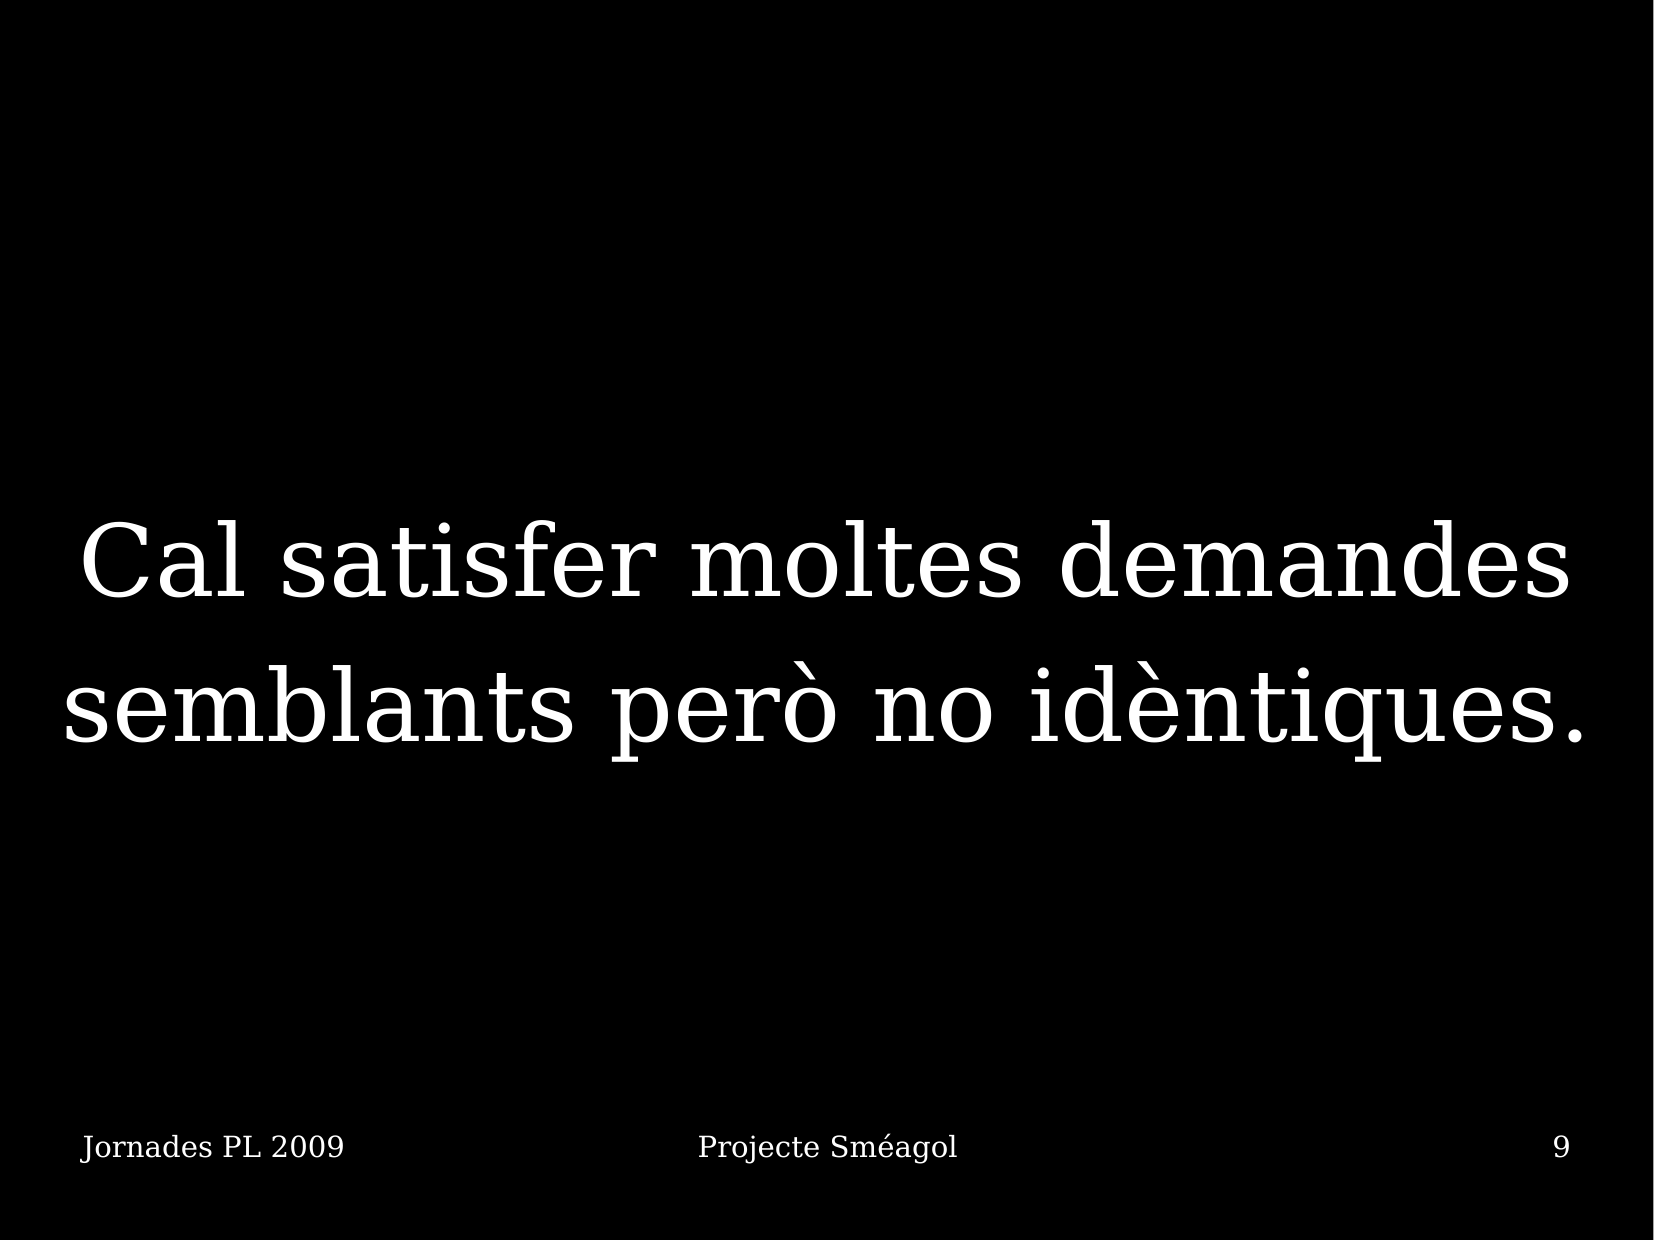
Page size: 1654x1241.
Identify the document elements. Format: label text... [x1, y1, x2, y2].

title Cal satisfer moltes demandes semblants però no idèntiques. [59, 489, 1595, 751]
